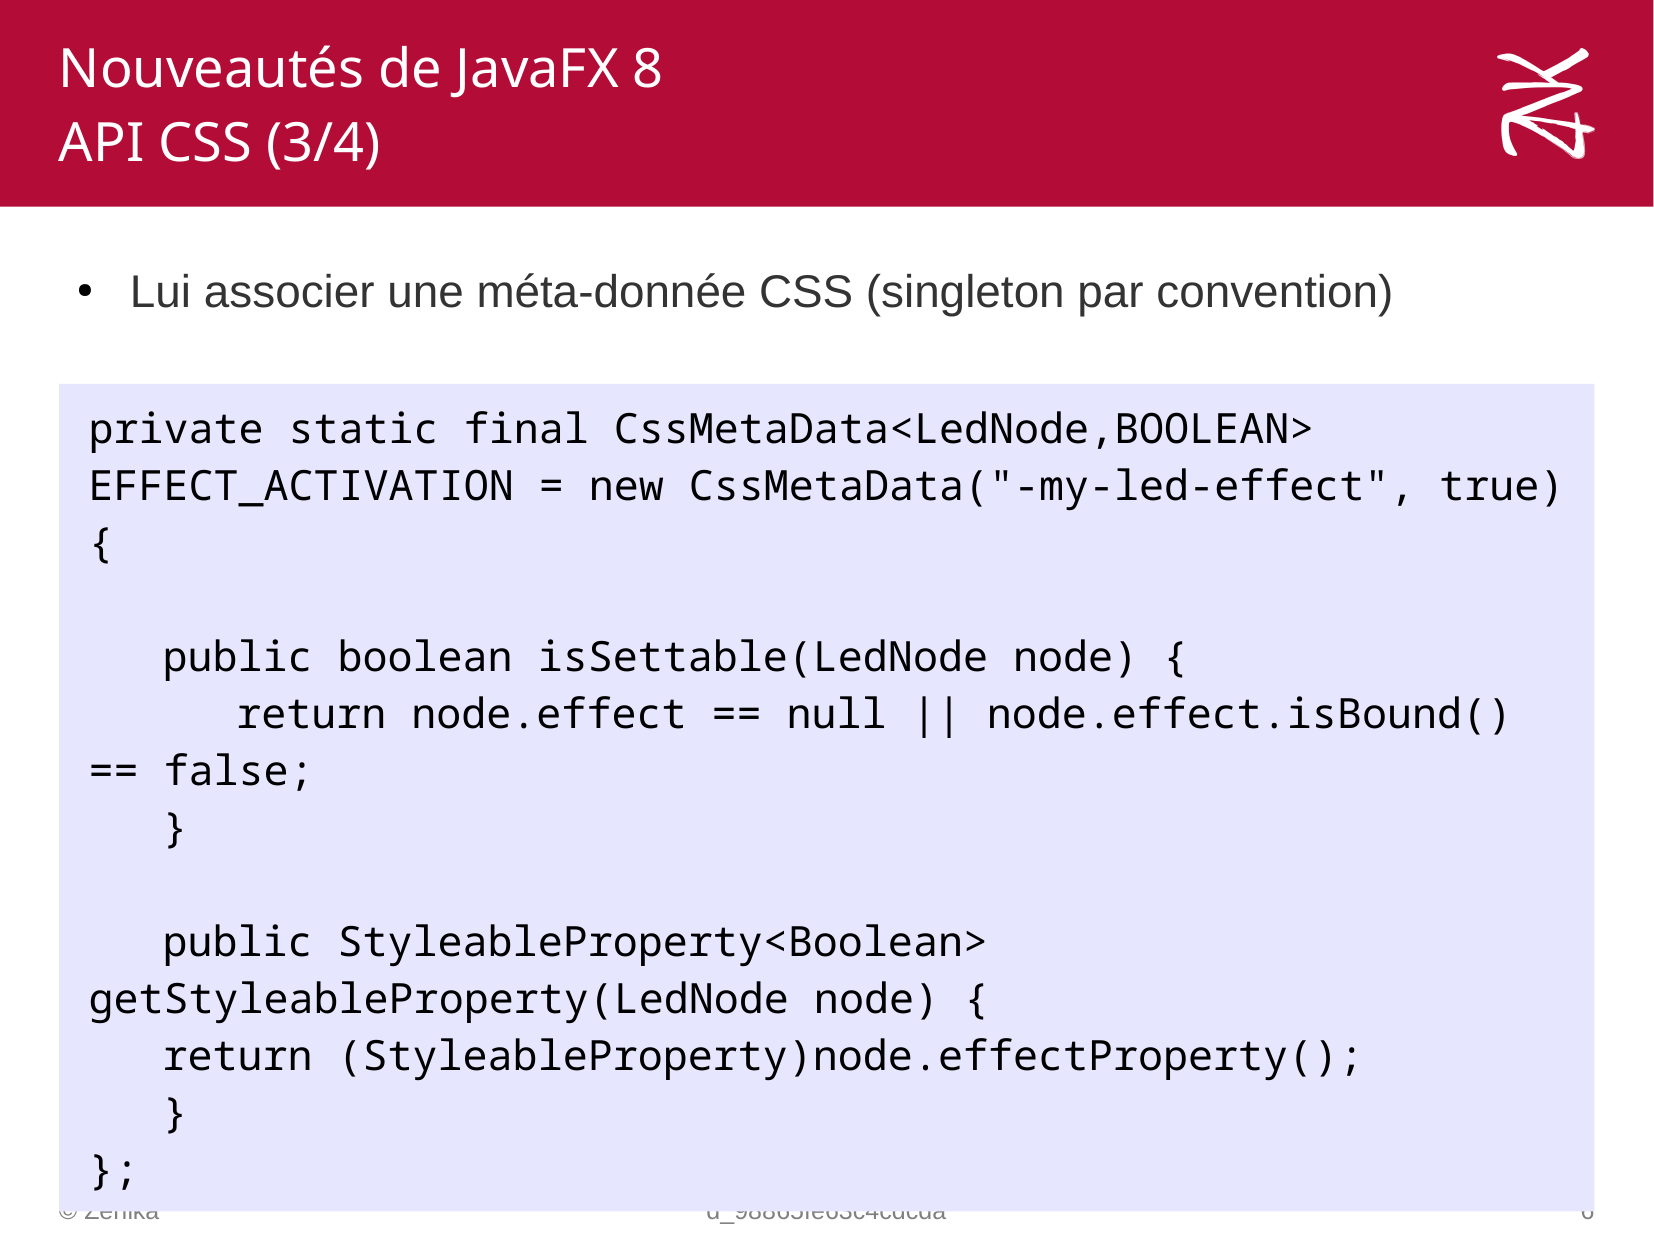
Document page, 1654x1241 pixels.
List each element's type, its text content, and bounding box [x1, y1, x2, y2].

list Lui associer une méta-donnée CSS (singleton par convention) [59, 265, 1595, 383]
title Nouveautés de JavaFX 8 API CSS (3/4) [59, 29, 1595, 178]
text_box private static final CssMetaData<LedNode,BOOLEAN> EFFECT_ACTIVATION = new CssMetaData("-my-led-effect", true) { public boolean isSettable(LedNode node) { return node.effect == null || node.effect.isBound() == false; } public StyleableProperty<Boolean> getStyleableProperty(LedNode node) { return (StyleableProperty)node.effectProperty(); } }; [59, 383, 1595, 921]
